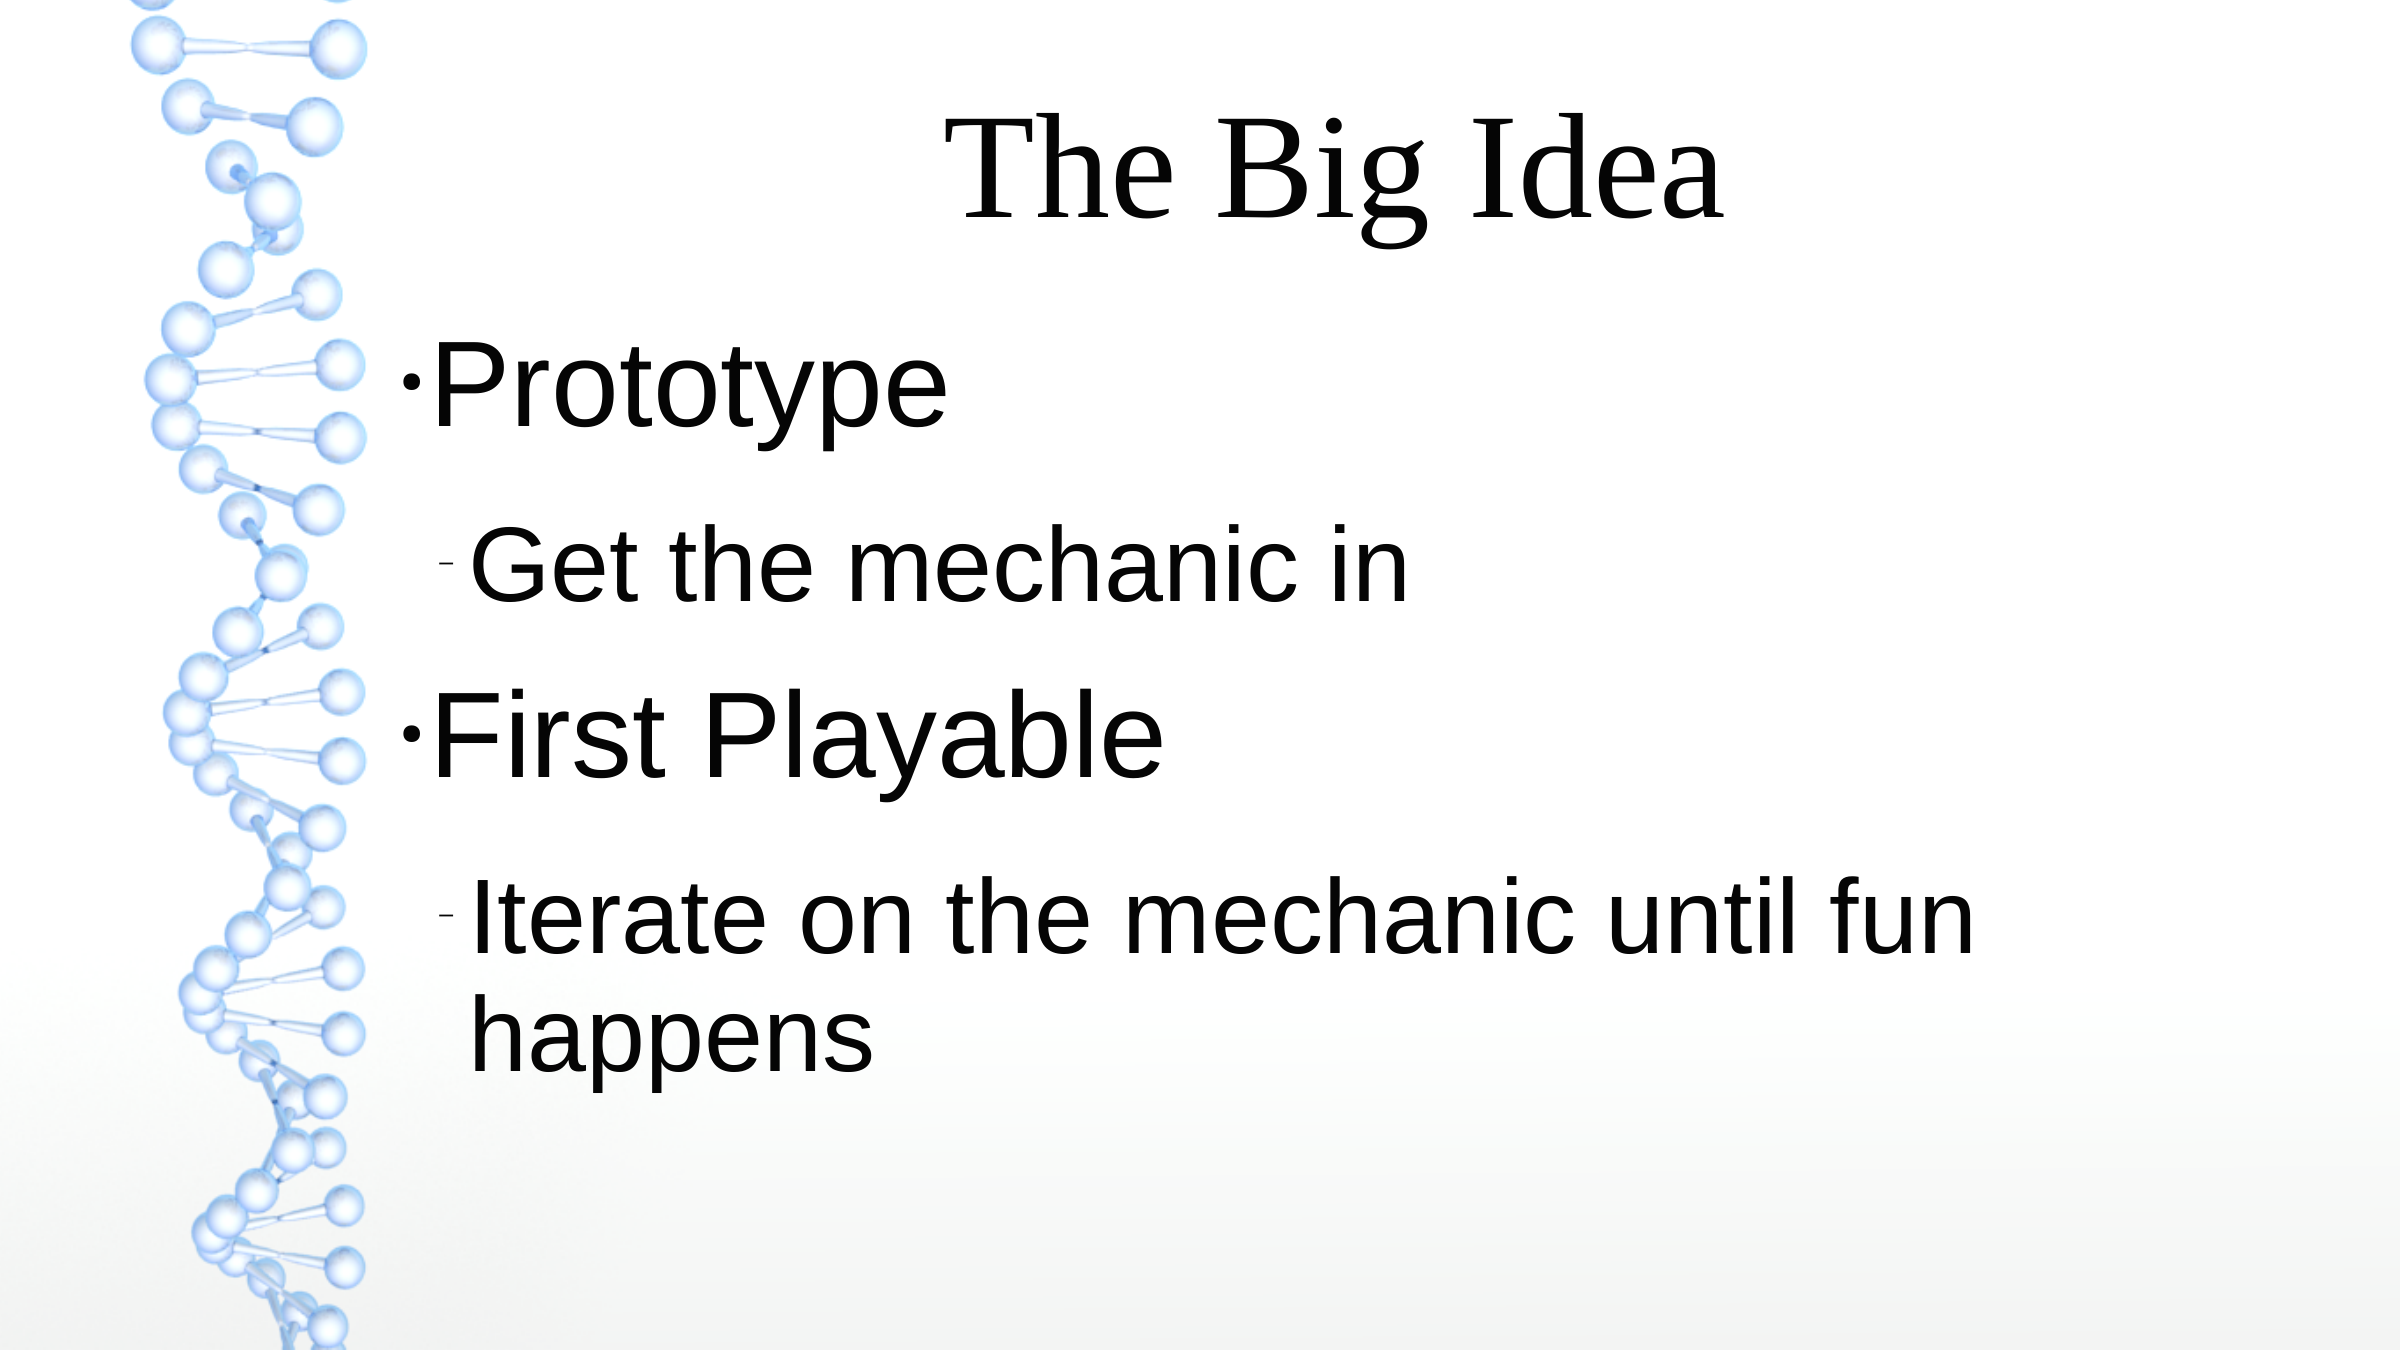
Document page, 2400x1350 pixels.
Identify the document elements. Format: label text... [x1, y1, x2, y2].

title The Big Idea [390, 53, 2280, 280]
list Prototype Get the mechanic in First Playable Iterate on the mechanic until fun happens [390, 315, 2041, 1099]
picture [0, 0, 2400, 1350]
